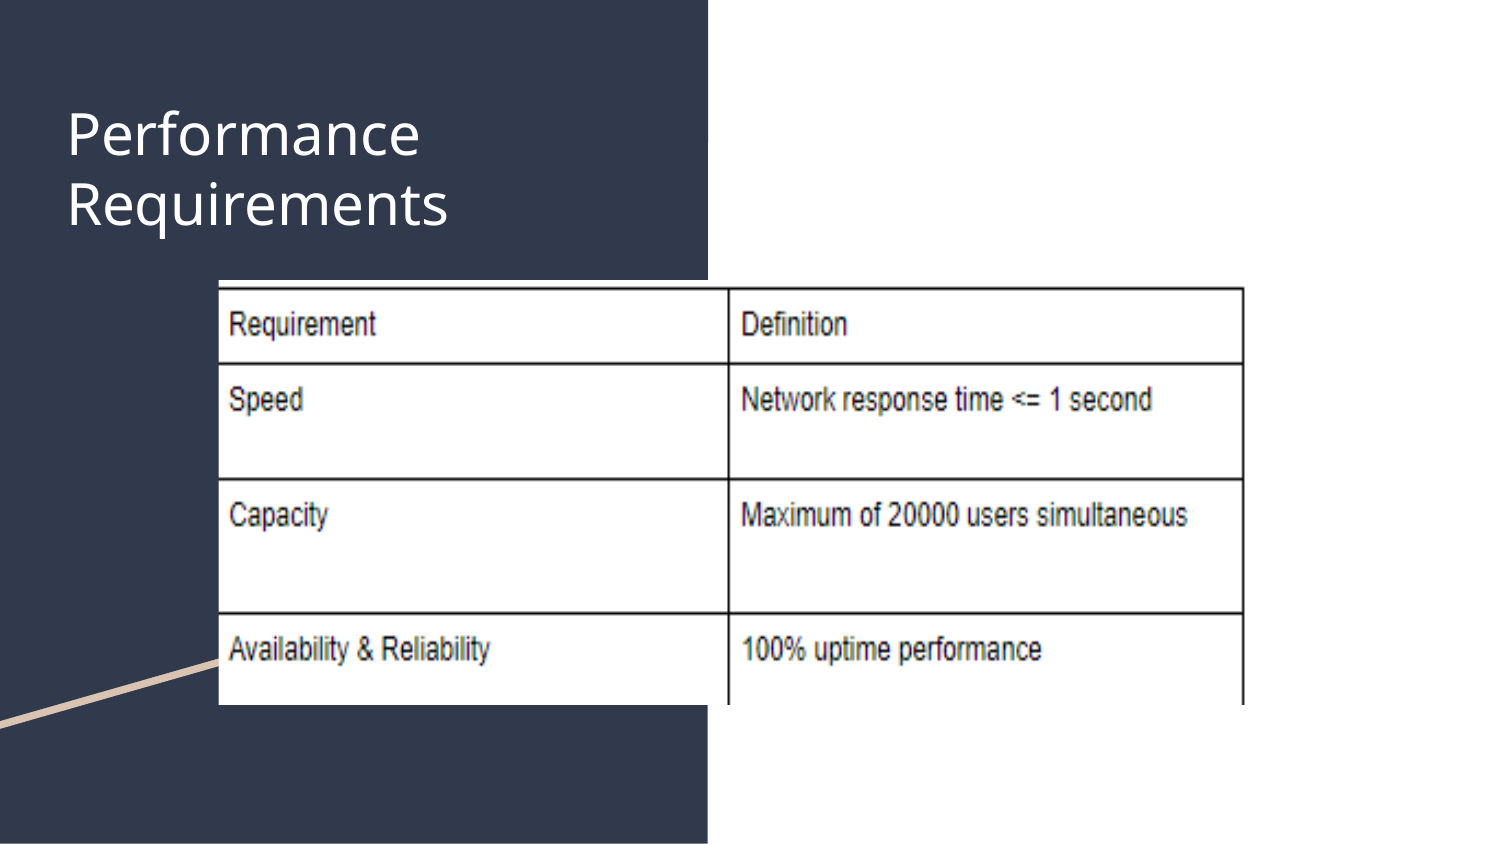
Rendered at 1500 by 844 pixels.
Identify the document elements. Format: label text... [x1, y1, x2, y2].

title Performance Requirements [51, 82, 660, 494]
picture [218, 203, 1282, 705]
